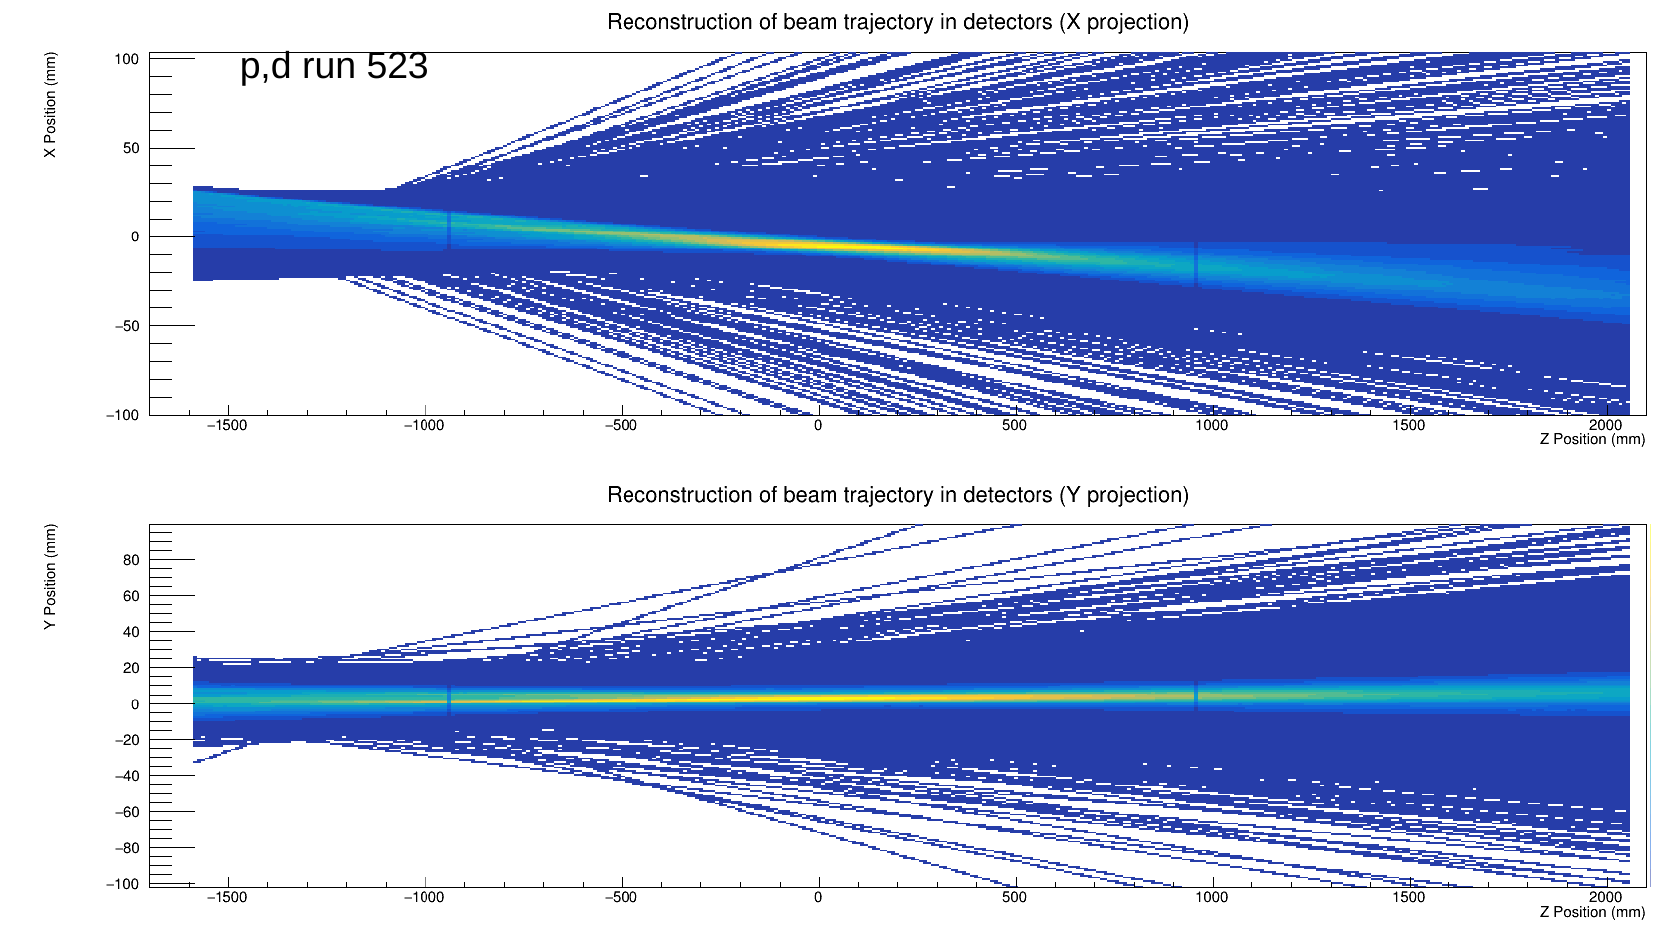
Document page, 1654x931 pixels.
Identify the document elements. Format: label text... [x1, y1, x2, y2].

text_box p,d run 523 [225, 37, 451, 95]
picture [17, 2, 1651, 931]
